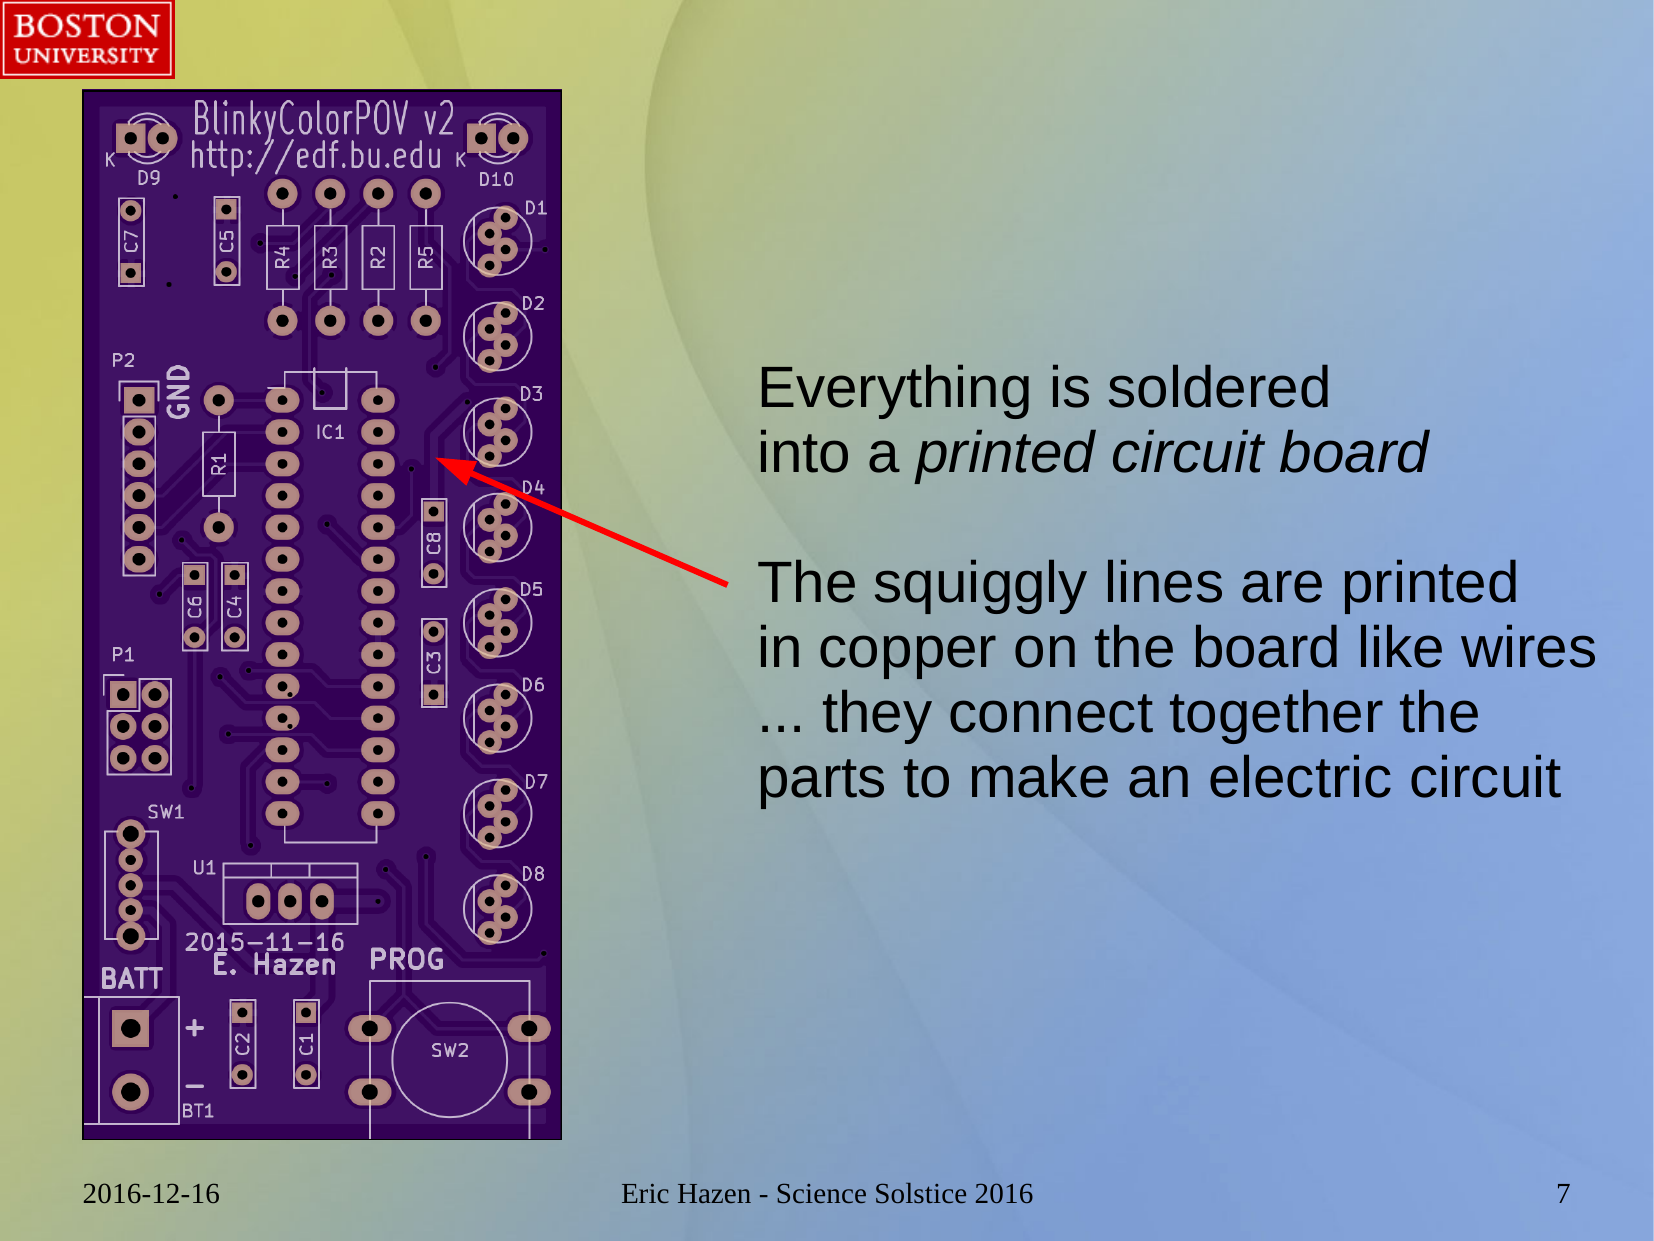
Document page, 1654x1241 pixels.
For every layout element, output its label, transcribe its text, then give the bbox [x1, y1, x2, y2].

picture [0, 0, 1654, 1241]
text_box Everything is soldered into a printed circuit board The squiggly lines are printed in copper on the board like wires ... they connect together the parts to make an electric circuit [742, 347, 1614, 820]
